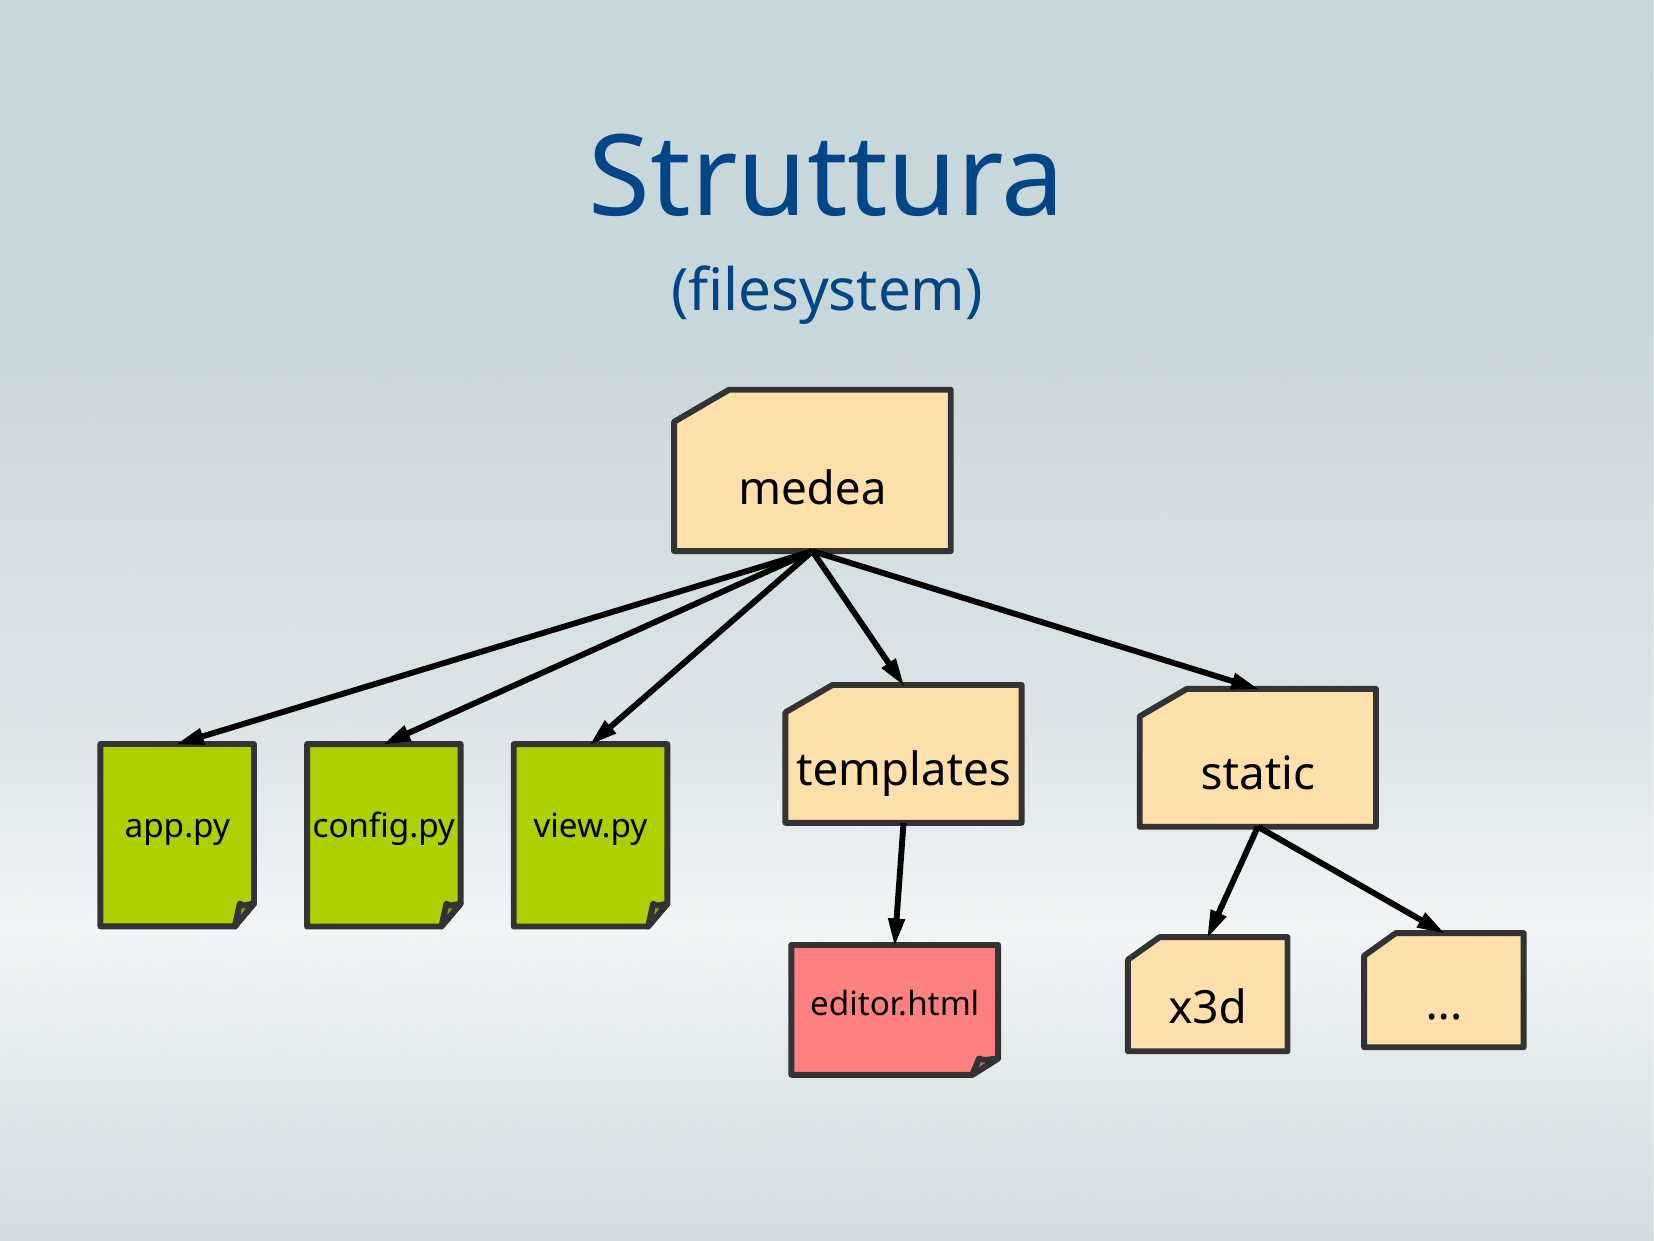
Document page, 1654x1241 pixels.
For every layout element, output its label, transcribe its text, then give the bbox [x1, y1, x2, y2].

text_box static [1139, 688, 1376, 827]
text_box medea [674, 389, 951, 552]
text_box ... [1364, 933, 1524, 1048]
text_box editor.html [791, 945, 999, 1075]
text_box Struttura (filesystem) [513, 87, 1141, 341]
text_box x3d [1127, 937, 1288, 1052]
picture [0, 0, 1654, 1241]
text_box app.py [100, 744, 254, 927]
text_box view.py [513, 744, 668, 927]
text_box templates [785, 684, 1022, 823]
text_box config.py [307, 744, 461, 927]
